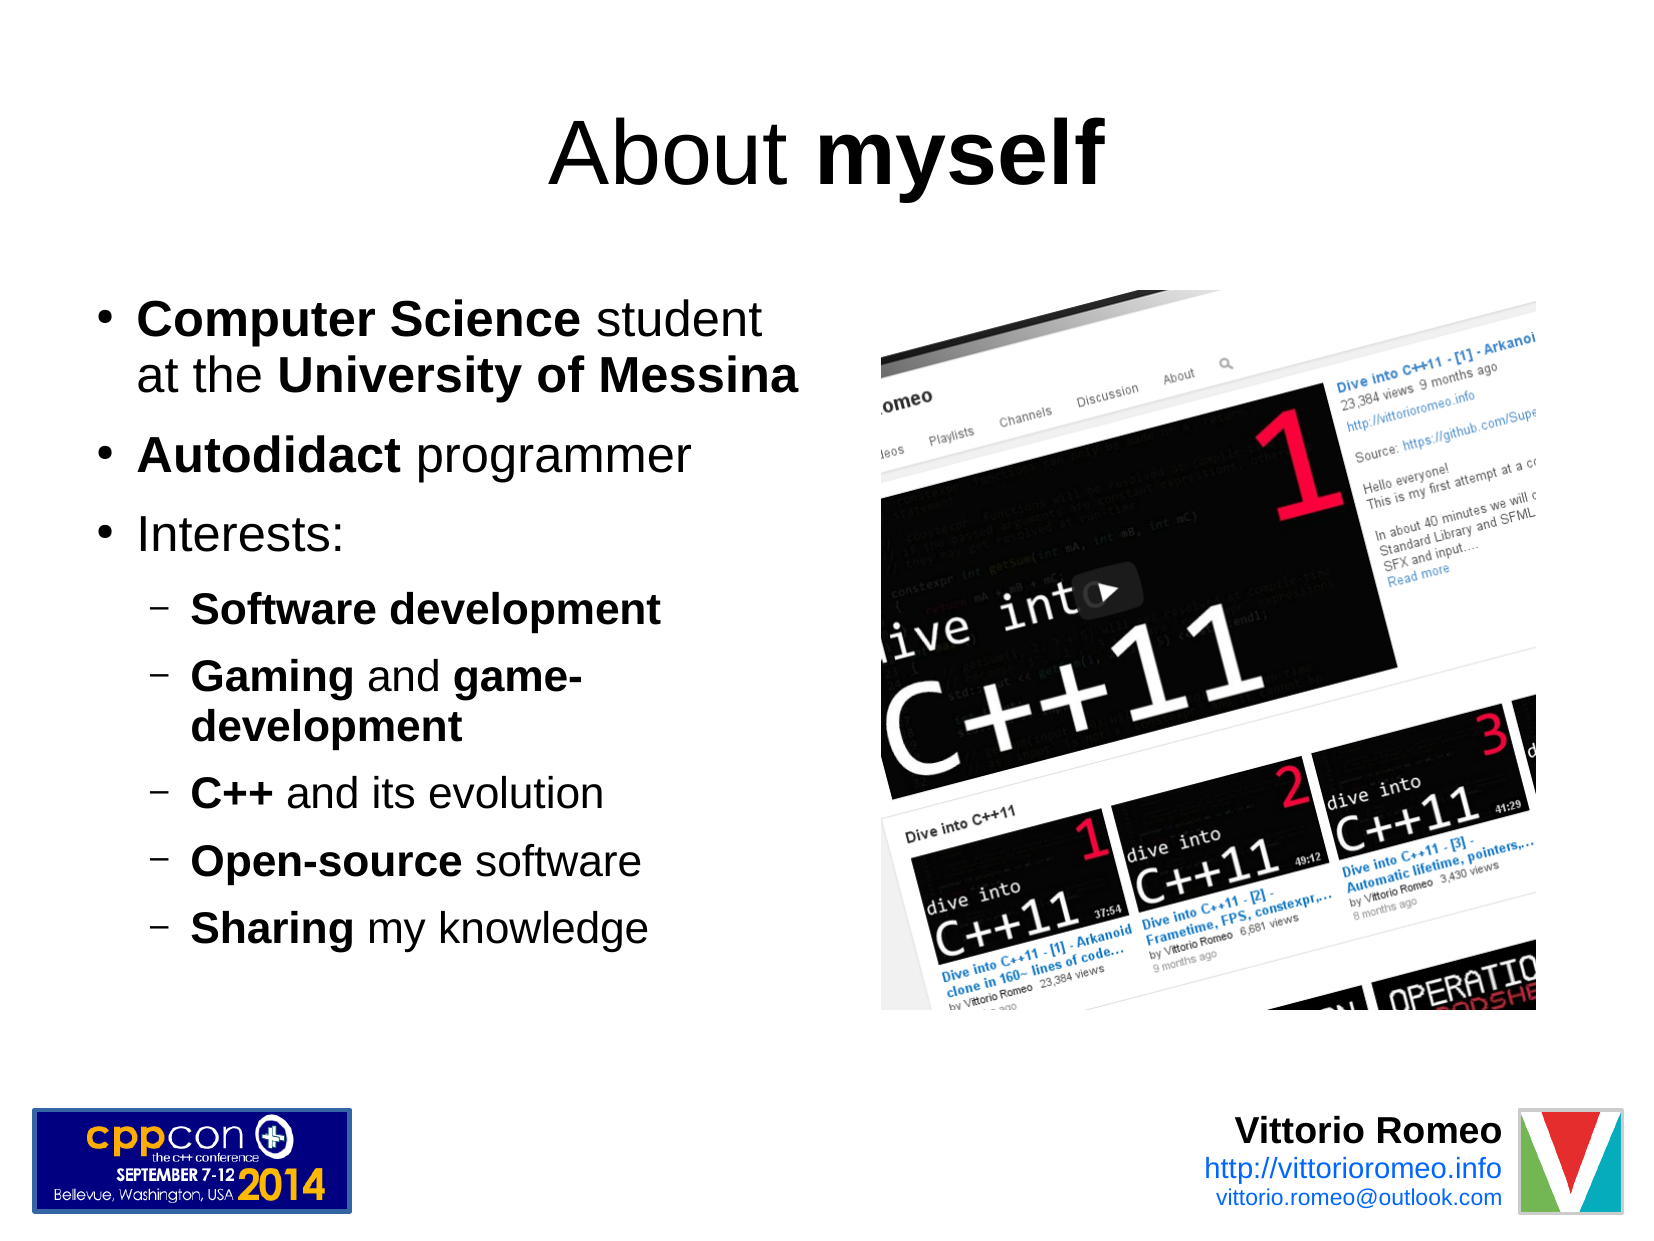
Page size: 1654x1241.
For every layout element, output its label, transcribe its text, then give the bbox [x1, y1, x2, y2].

picture [54, 1114, 325, 1203]
list Computer Science student at the University of Messina Autodidact programmer Interests: Software development Gaming and game-development C++ and its evolution Open-source software Sharing my knowledge [82, 290, 809, 1010]
title About myself [82, 49, 1571, 257]
picture [881, 290, 1536, 1010]
picture [1521, 1112, 1621, 1212]
